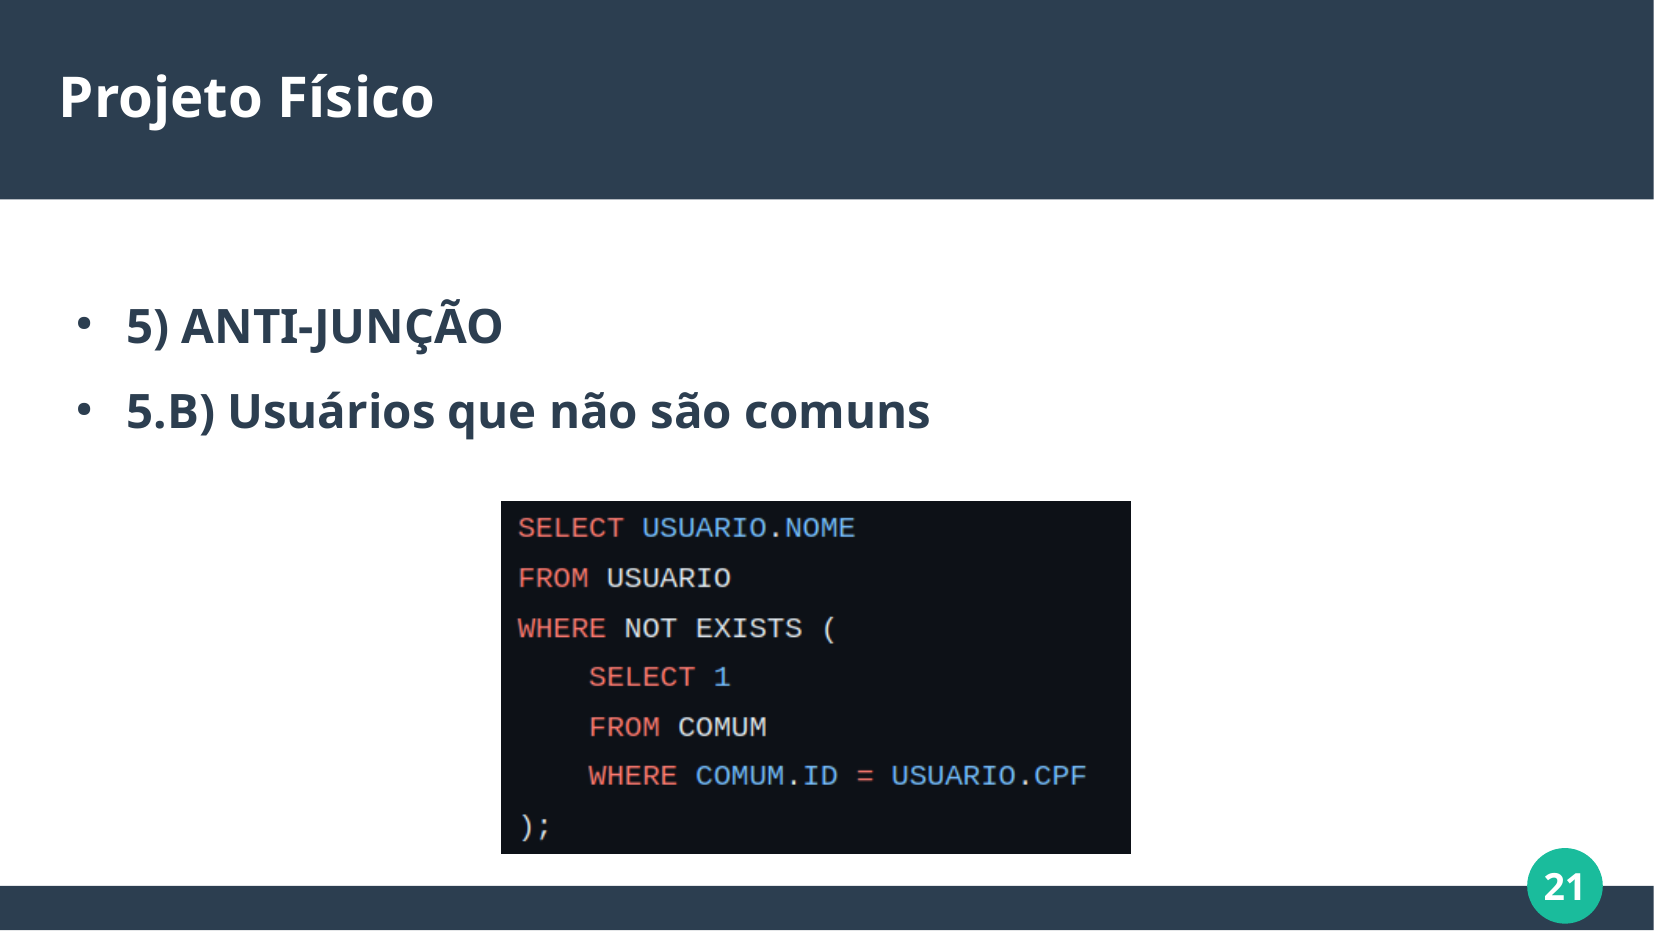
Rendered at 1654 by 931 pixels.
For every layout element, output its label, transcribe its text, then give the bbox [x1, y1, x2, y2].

title Projeto Físico [59, 37, 1595, 156]
list 5) ANTI-JUNÇÃO 5.B) Usuários que não são comuns [59, 206, 1595, 443]
picture [501, 501, 1131, 854]
